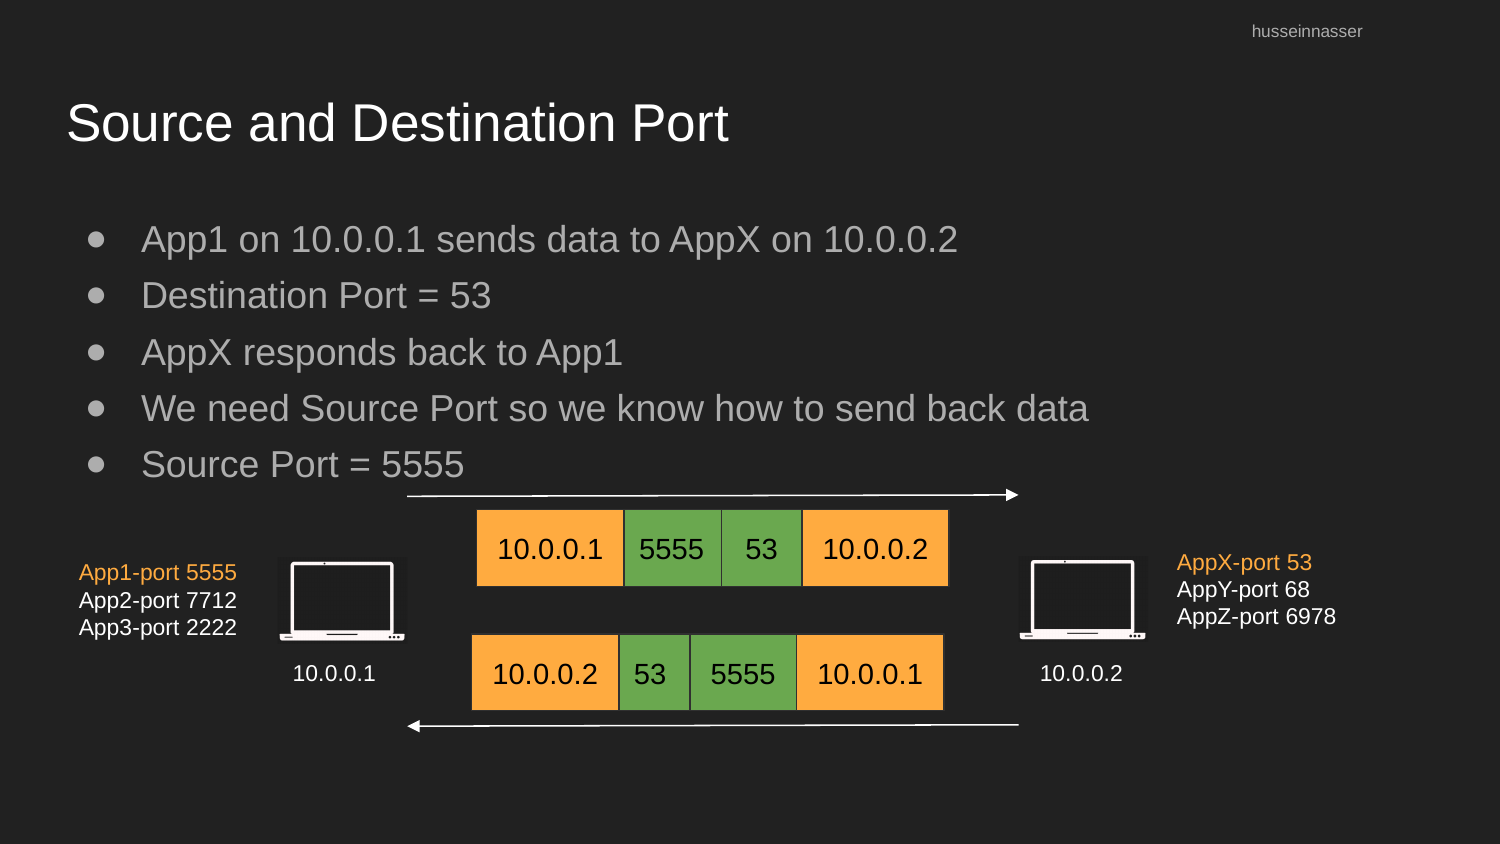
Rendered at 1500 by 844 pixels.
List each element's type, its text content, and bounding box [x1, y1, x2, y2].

text_box AppX-port 53 AppY-port 68 AppZ-port 6978 [1161, 532, 1362, 700]
picture [1018, 556, 1149, 642]
title Source and Destination Port [51, 72, 1449, 167]
text_box 10.0.0.2 [1024, 643, 1173, 701]
text_box 10.0.0.2 [801, 509, 950, 587]
text_box 10.0.0.1 [277, 643, 426, 701]
text_box 5555 [624, 509, 722, 587]
text_box 10.0.0.2 [471, 633, 619, 711]
text_box 10.0.0.1 [476, 509, 624, 587]
list App1 on 10.0.0.1 sends data to AppX on 10.0.0.2 Destination Port = 53 AppX responds back to App1 We need Source Port so we know how to send back data Source Port = 5555 [51, 189, 1449, 750]
text_box App1-port 5555 App2-port 7712 App3-port 2222 [63, 542, 264, 711]
picture [277, 557, 408, 643]
text_box 5555 [690, 633, 796, 711]
text_box 10.0.0.1 [796, 633, 945, 711]
subtitle husseinnasser [1236, 11, 1492, 53]
text_box 53 [722, 509, 801, 587]
text_box 53 [619, 633, 690, 711]
